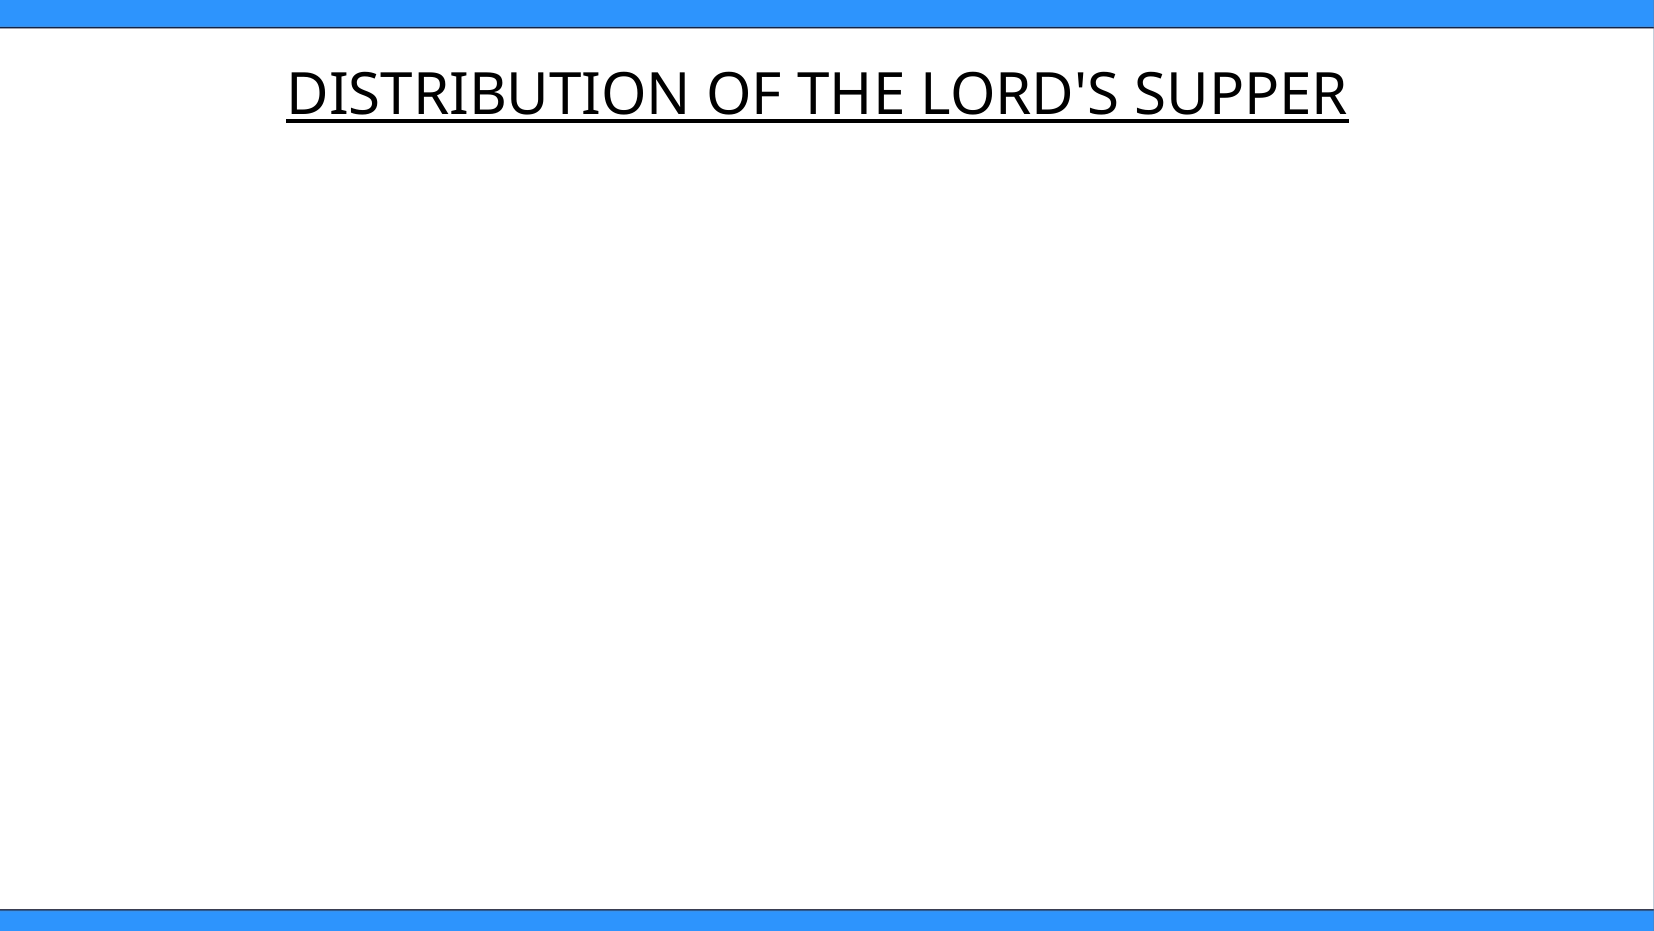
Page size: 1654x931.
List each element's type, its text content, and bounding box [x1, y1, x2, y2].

text_box DISTRIBUTION OF THE LORD'S SUPPER [105, 45, 1531, 138]
picture [0, 0, 1654, 931]
